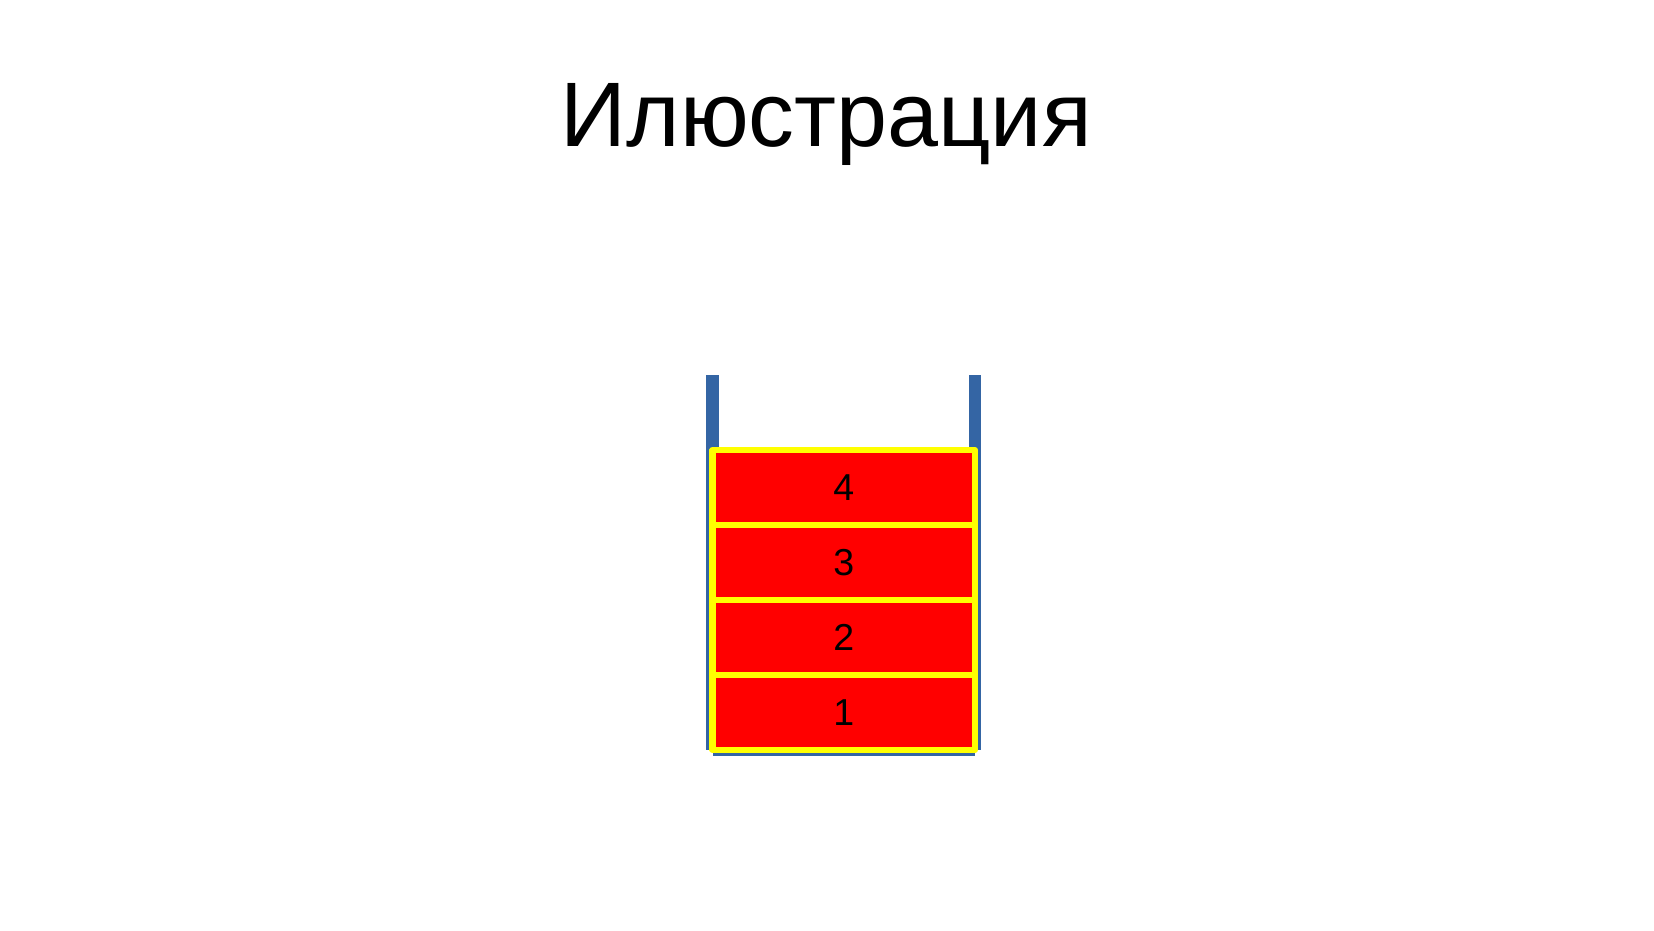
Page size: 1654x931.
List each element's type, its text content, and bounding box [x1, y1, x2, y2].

text_box 2 [712, 601, 975, 676]
title Илюстрация [82, 37, 1571, 193]
text_box 3 [712, 526, 975, 601]
text_box 4 [712, 450, 975, 526]
text_box 1 [712, 676, 975, 751]
